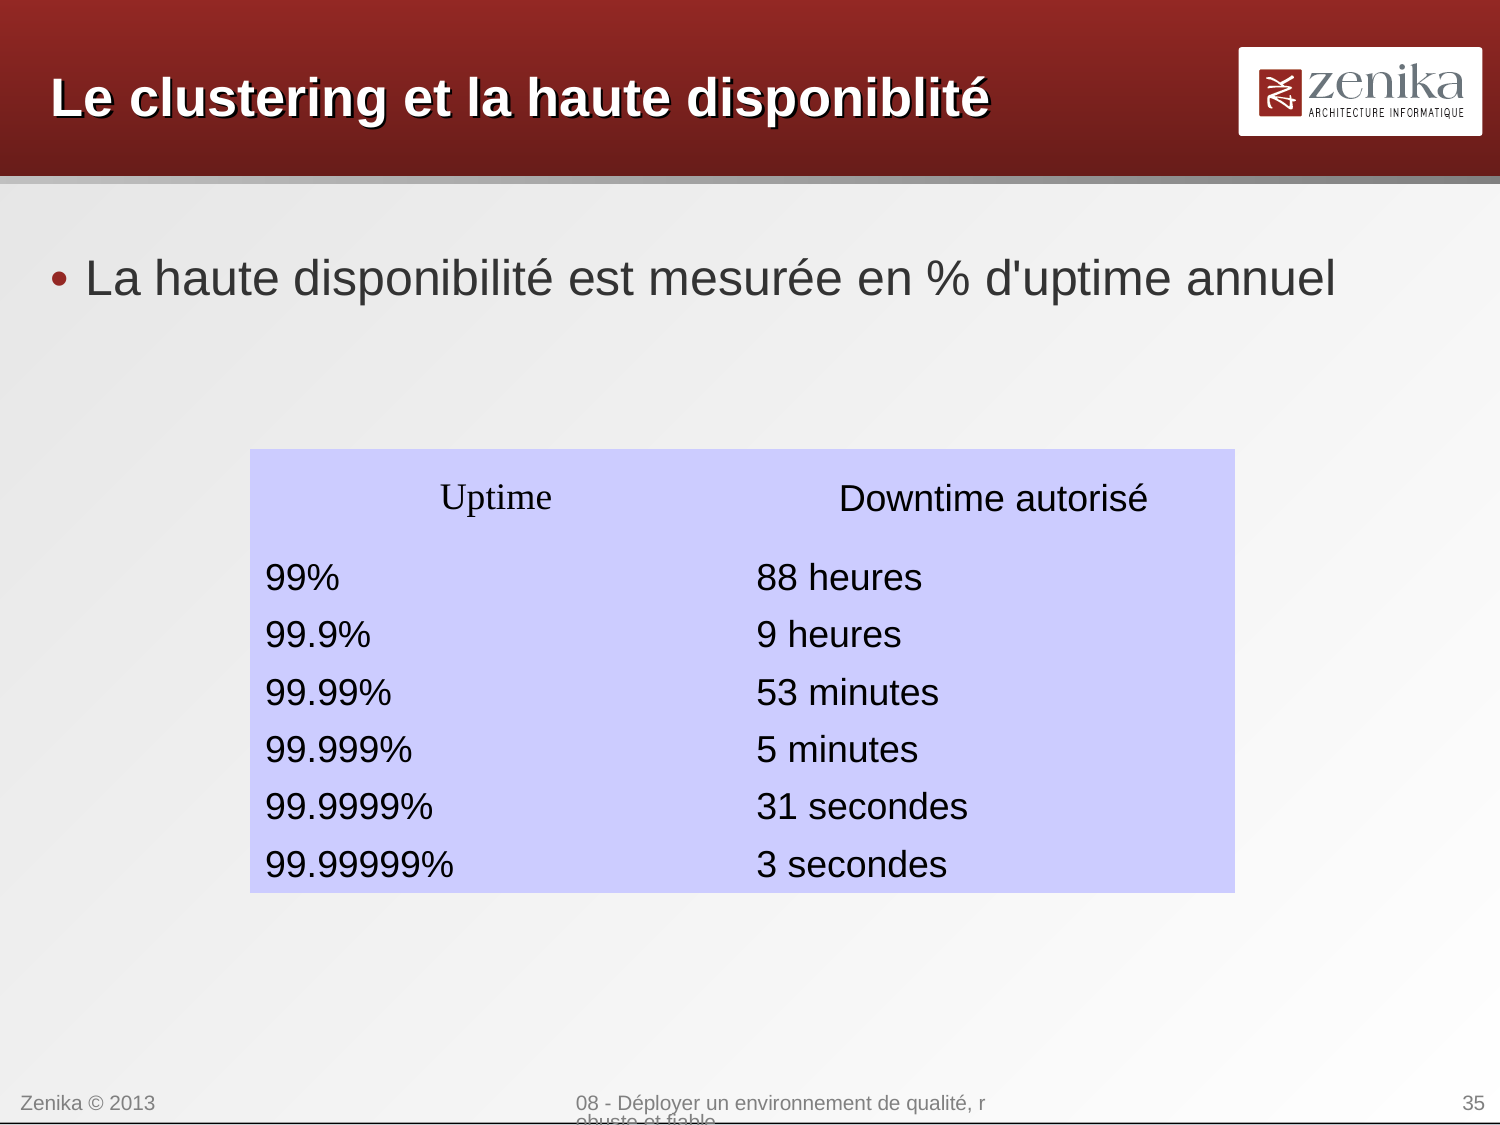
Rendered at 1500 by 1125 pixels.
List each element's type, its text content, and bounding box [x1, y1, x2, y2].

list La haute disponibilité est mesurée en % d'uptime annuel [50, 250, 1477, 1064]
table_cell 99% [250, 548, 742, 606]
table_cell 5 minutes [742, 721, 1235, 778]
title Le clustering et la haute disponiblité [50, 22, 1206, 172]
table_cell 99.999% [250, 721, 742, 778]
table_cell 88 heures [742, 548, 1235, 606]
table_cell 99.99% [250, 663, 742, 721]
table_header Downtime autorisé [742, 449, 1235, 548]
table_cell 99.9% [250, 606, 742, 663]
table_cell 53 minutes [742, 663, 1235, 721]
table_header Uptime [250, 449, 742, 548]
table_cell 99.9999% [250, 778, 742, 836]
table_cell 31 secondes [742, 778, 1235, 836]
table_cell 99.99999% [250, 836, 742, 893]
picture [1257, 58, 1464, 125]
table_cell 9 heures [742, 606, 1235, 663]
table_cell 3 secondes [742, 836, 1235, 893]
